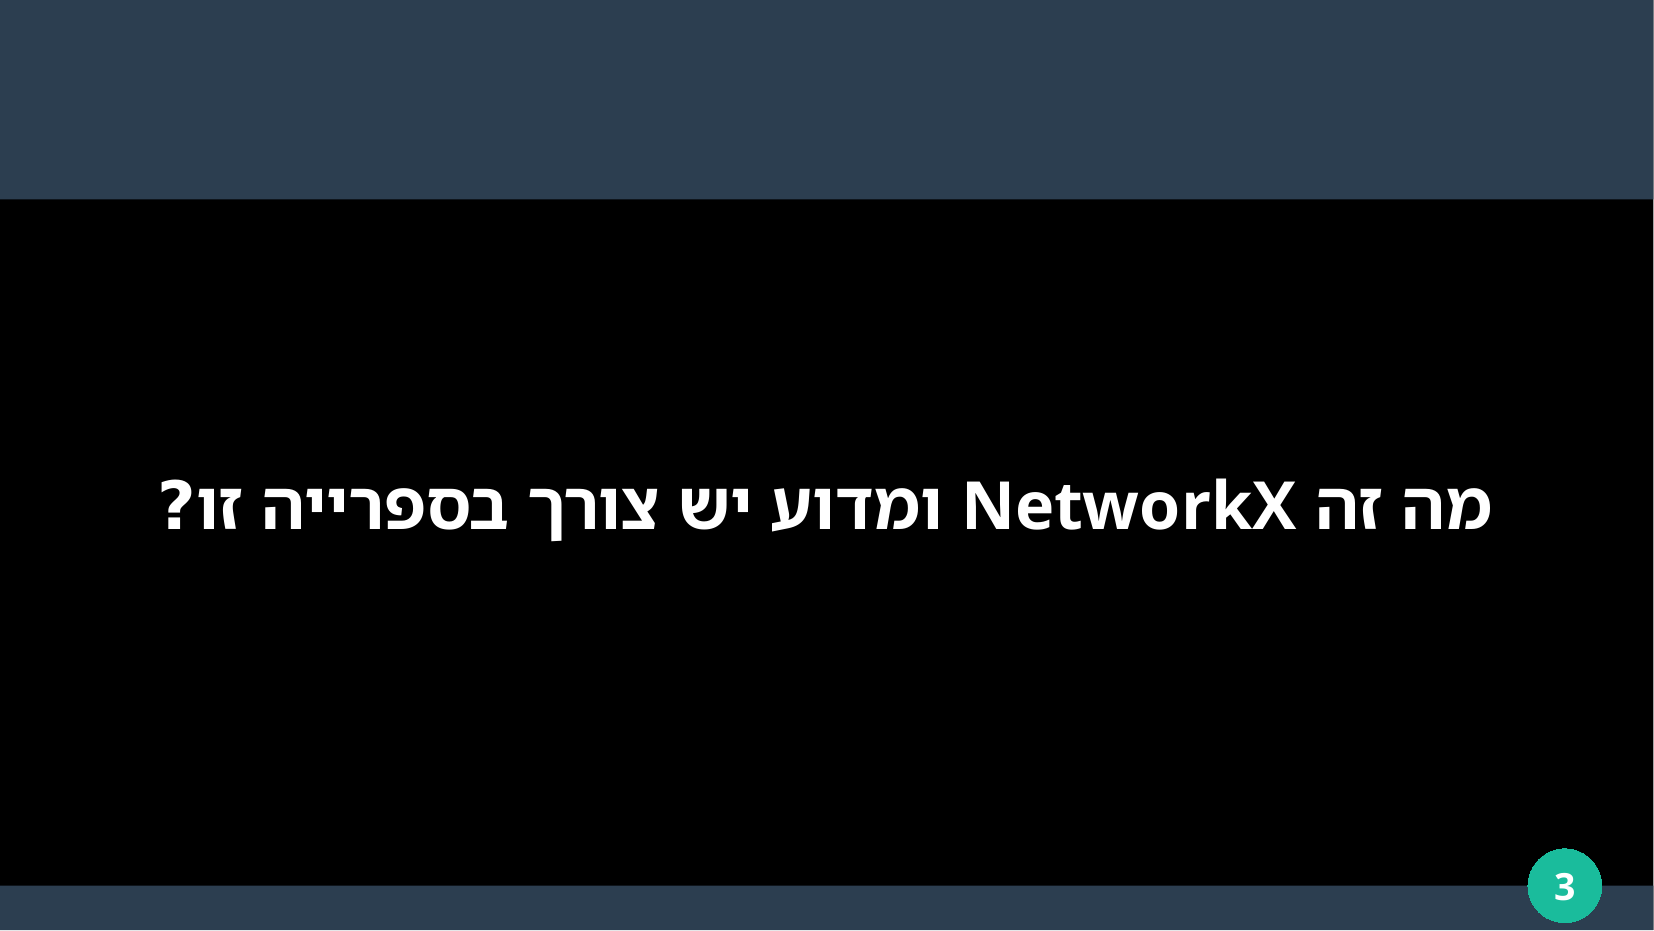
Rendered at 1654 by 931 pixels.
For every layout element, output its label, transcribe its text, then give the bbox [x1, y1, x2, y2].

title מה זה NetworkX ומדוע יש צורך בספרייה זו? [0, 444, 1651, 563]
